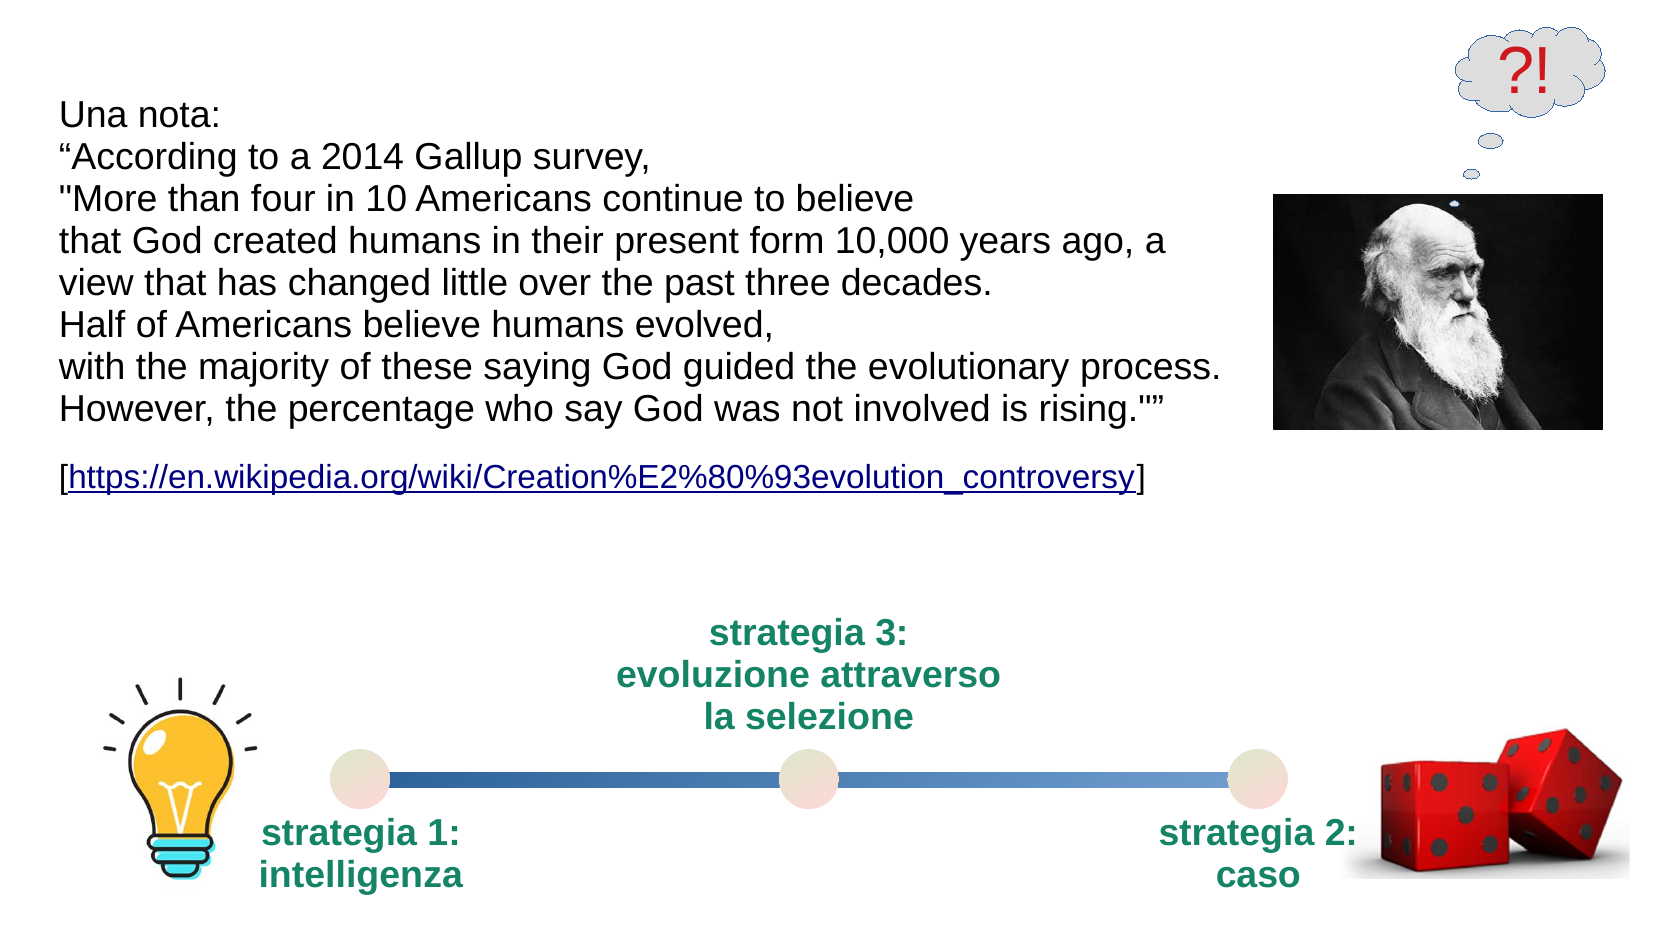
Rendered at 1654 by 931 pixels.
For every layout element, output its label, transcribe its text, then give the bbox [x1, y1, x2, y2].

picture [1340, 723, 1630, 879]
text_box [330, 749, 1288, 810]
text_box strategia 1: intelligenza [242, 803, 479, 903]
picture [1273, 194, 1603, 430]
text_box strategia 2: caso [1140, 803, 1377, 903]
text_box ?! [1449, 200, 1460, 207]
picture [88, 663, 267, 889]
text_box strategia 3: evoluzione attraverso la selezione [591, 603, 1027, 745]
text_box ?! [1478, 133, 1504, 149]
text_box ?! [1455, 27, 1606, 118]
text_box ?! [1463, 169, 1480, 180]
list Una nota: “According to a 2014 Gallup survey, "More than four in 10 Americans continue to believe that God created humans in their present form 10,000 years ago, a view that has changed little over the past three decades. Half of Americans believe humans evolved, with the majority of these saying God guided the evolutionary process. However, the percentage who say God was not involved is rising."” [https://en.wikipedia.org/wiki/Creation%E2%80%93evolution_controversy] [59, 93, 1250, 541]
